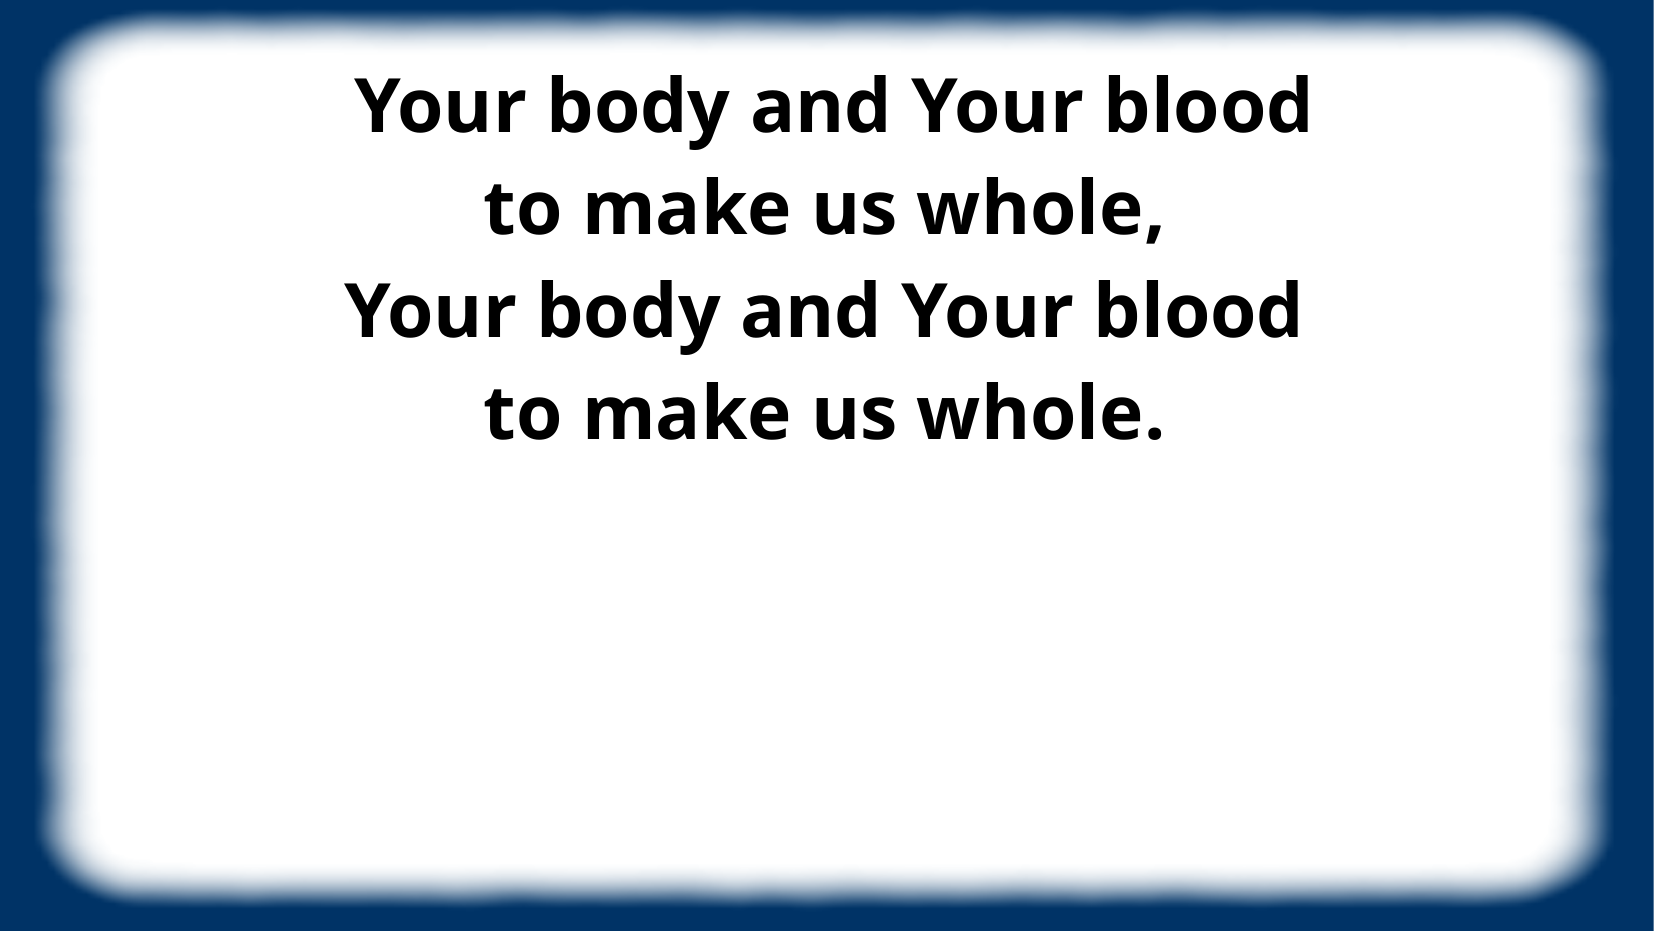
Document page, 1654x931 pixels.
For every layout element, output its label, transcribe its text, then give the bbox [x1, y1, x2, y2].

picture [0, 0, 1654, 931]
text_box Your body and Your blood to make us whole, Your body and Your blood to make us whole. [105, 45, 1546, 460]
